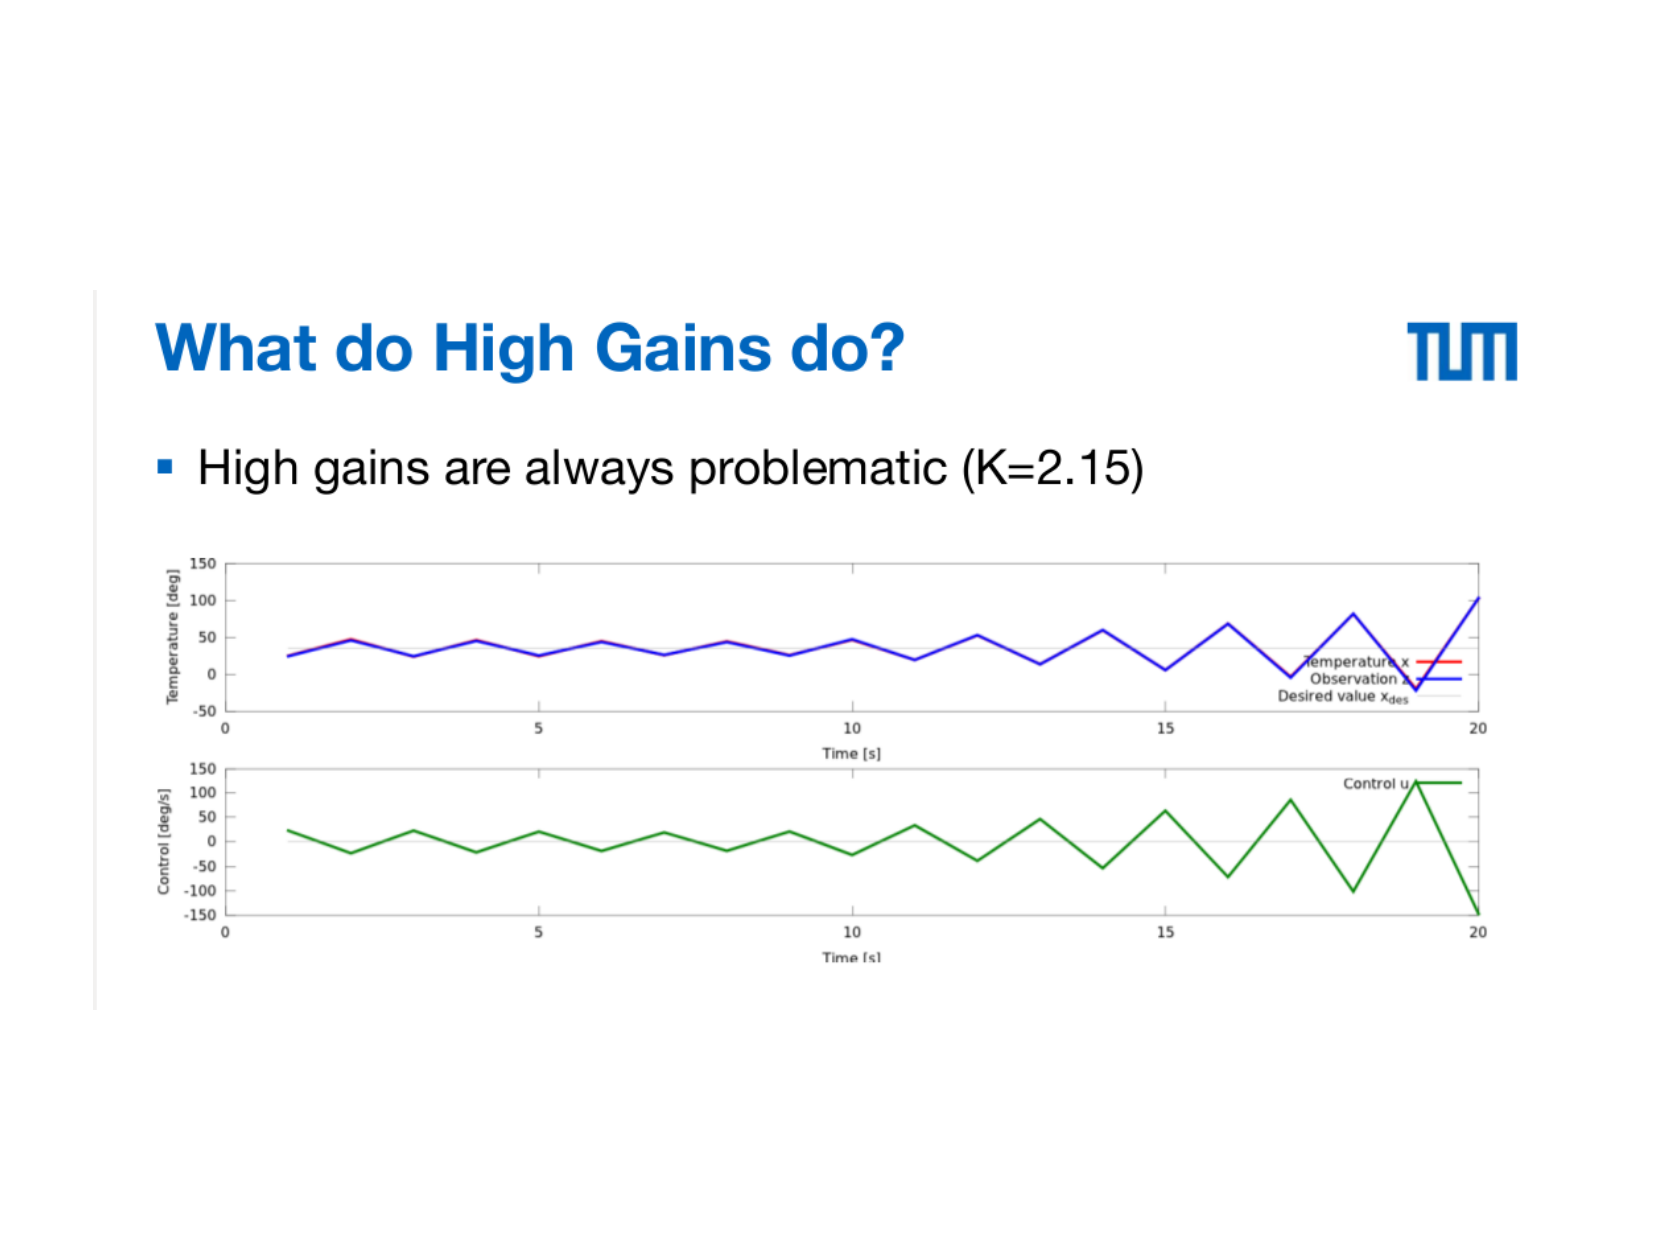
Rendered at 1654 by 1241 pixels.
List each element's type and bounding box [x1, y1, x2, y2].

picture [93, 290, 1561, 1010]
